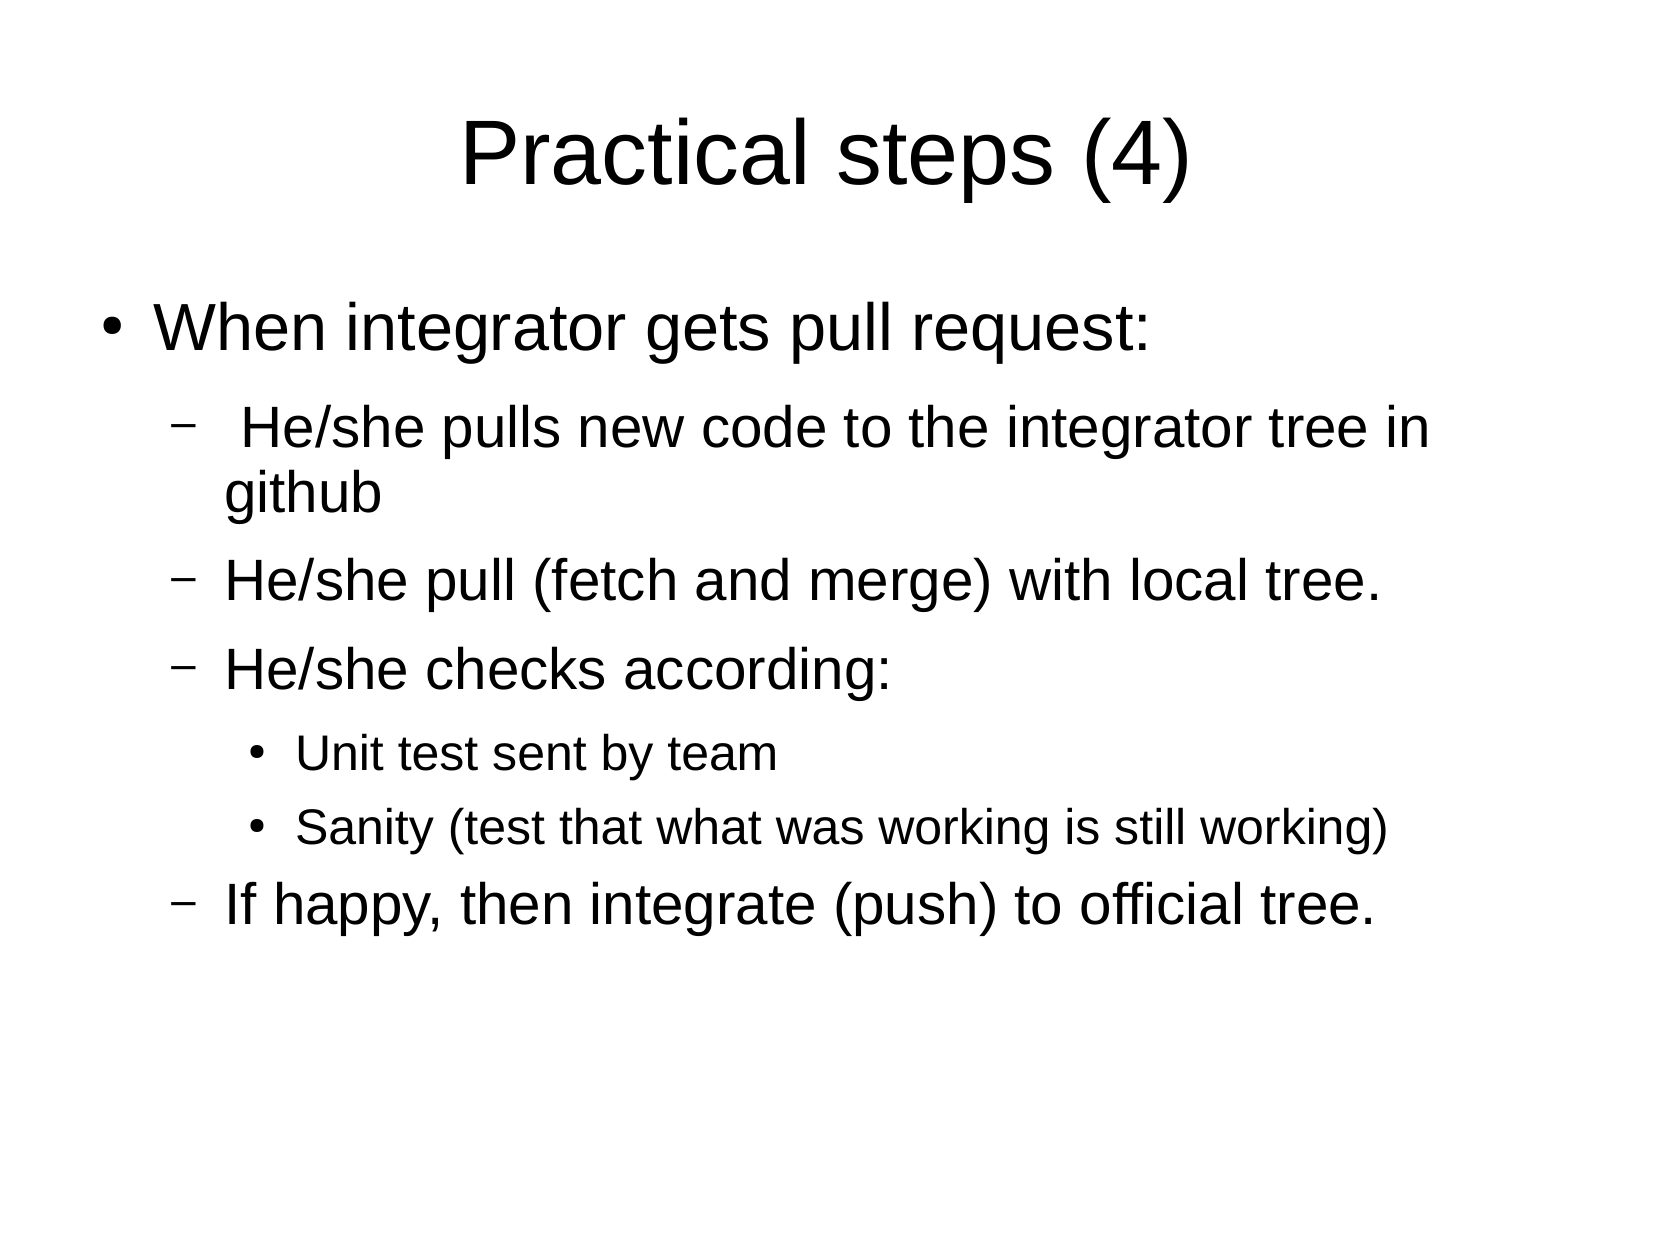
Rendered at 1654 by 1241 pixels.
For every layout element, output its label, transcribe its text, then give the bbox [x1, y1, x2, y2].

title Practical steps (4) [82, 49, 1571, 257]
list When integrator gets pull request: He/she pulls new code to the integrator tree in github He/she pull (fetch and merge) with local tree. He/she checks according: Unit test sent by team Sanity (test that what was working is still working) If happy, then integrate (push) to official tree. [82, 290, 1538, 1010]
